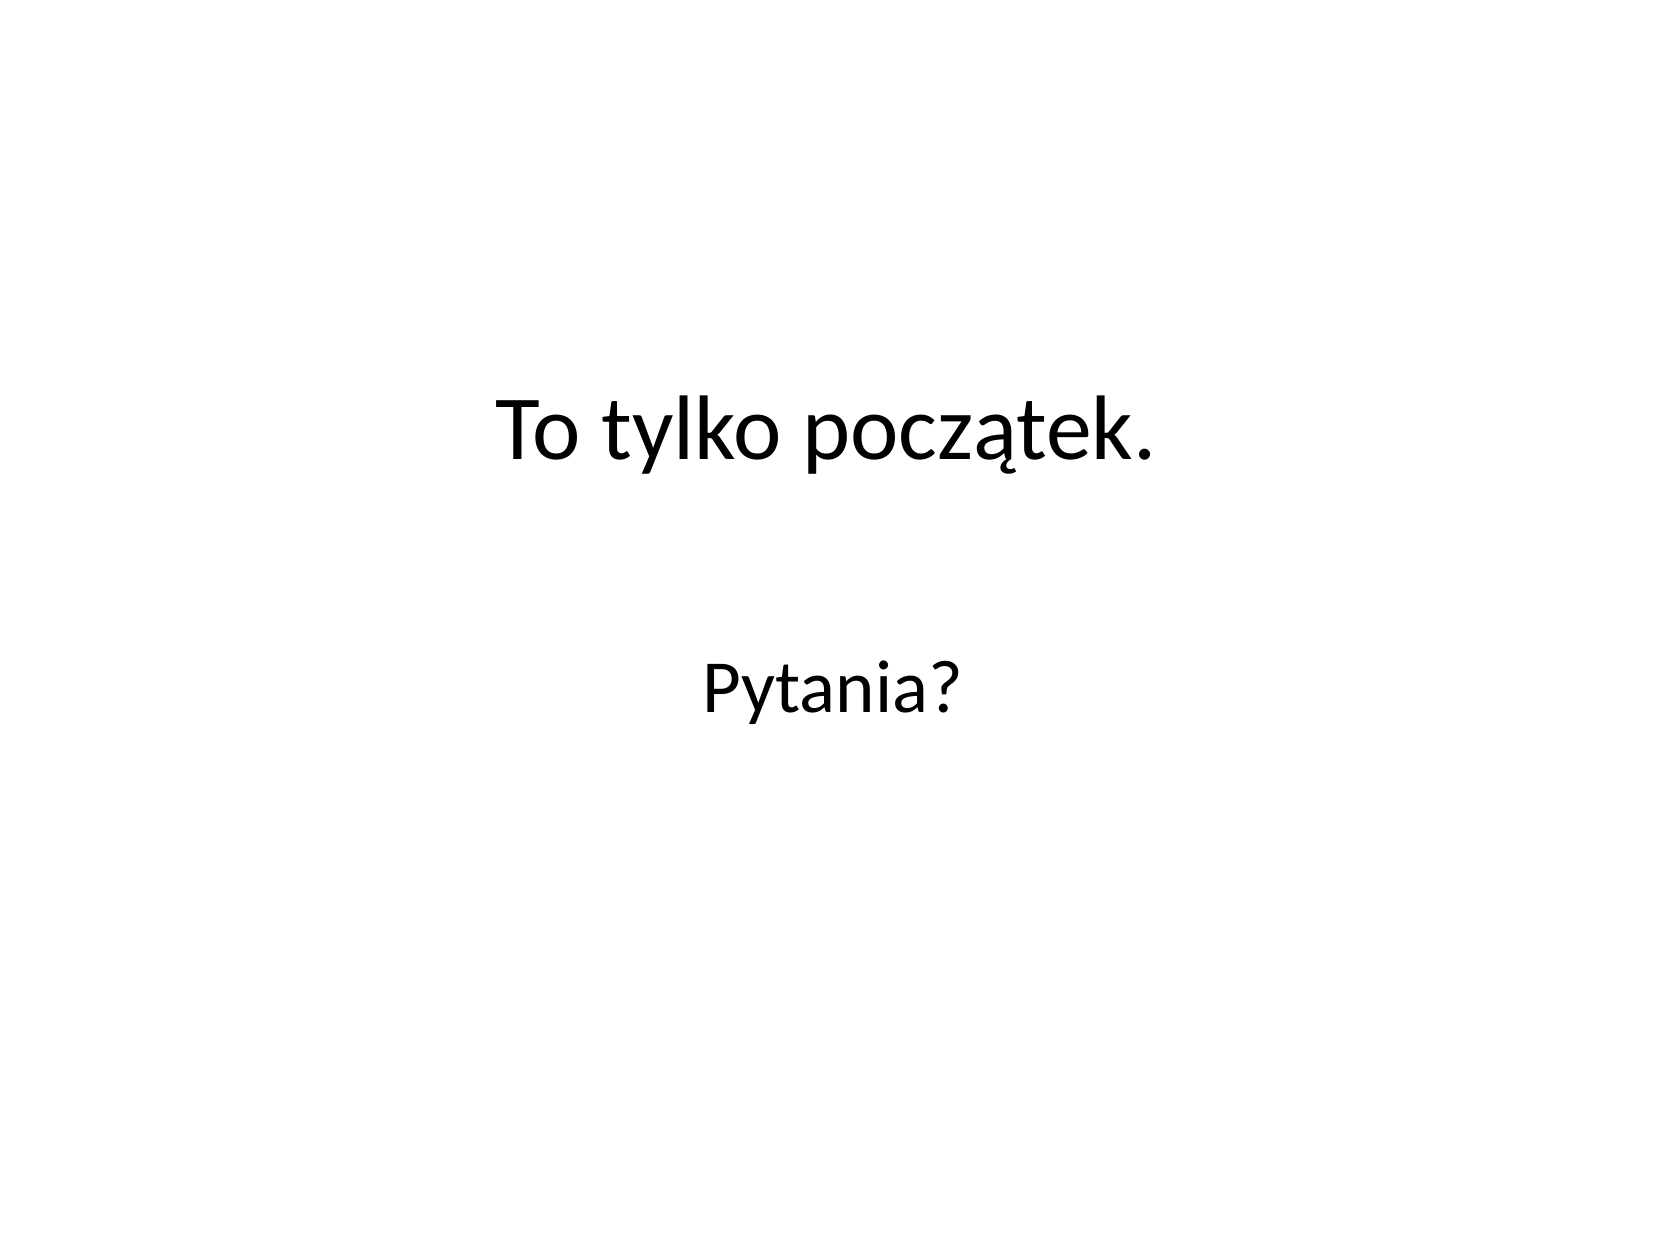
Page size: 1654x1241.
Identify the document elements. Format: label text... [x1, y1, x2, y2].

title Pytania? [88, 590, 1577, 798]
title To tylko początek. [82, 332, 1571, 540]
